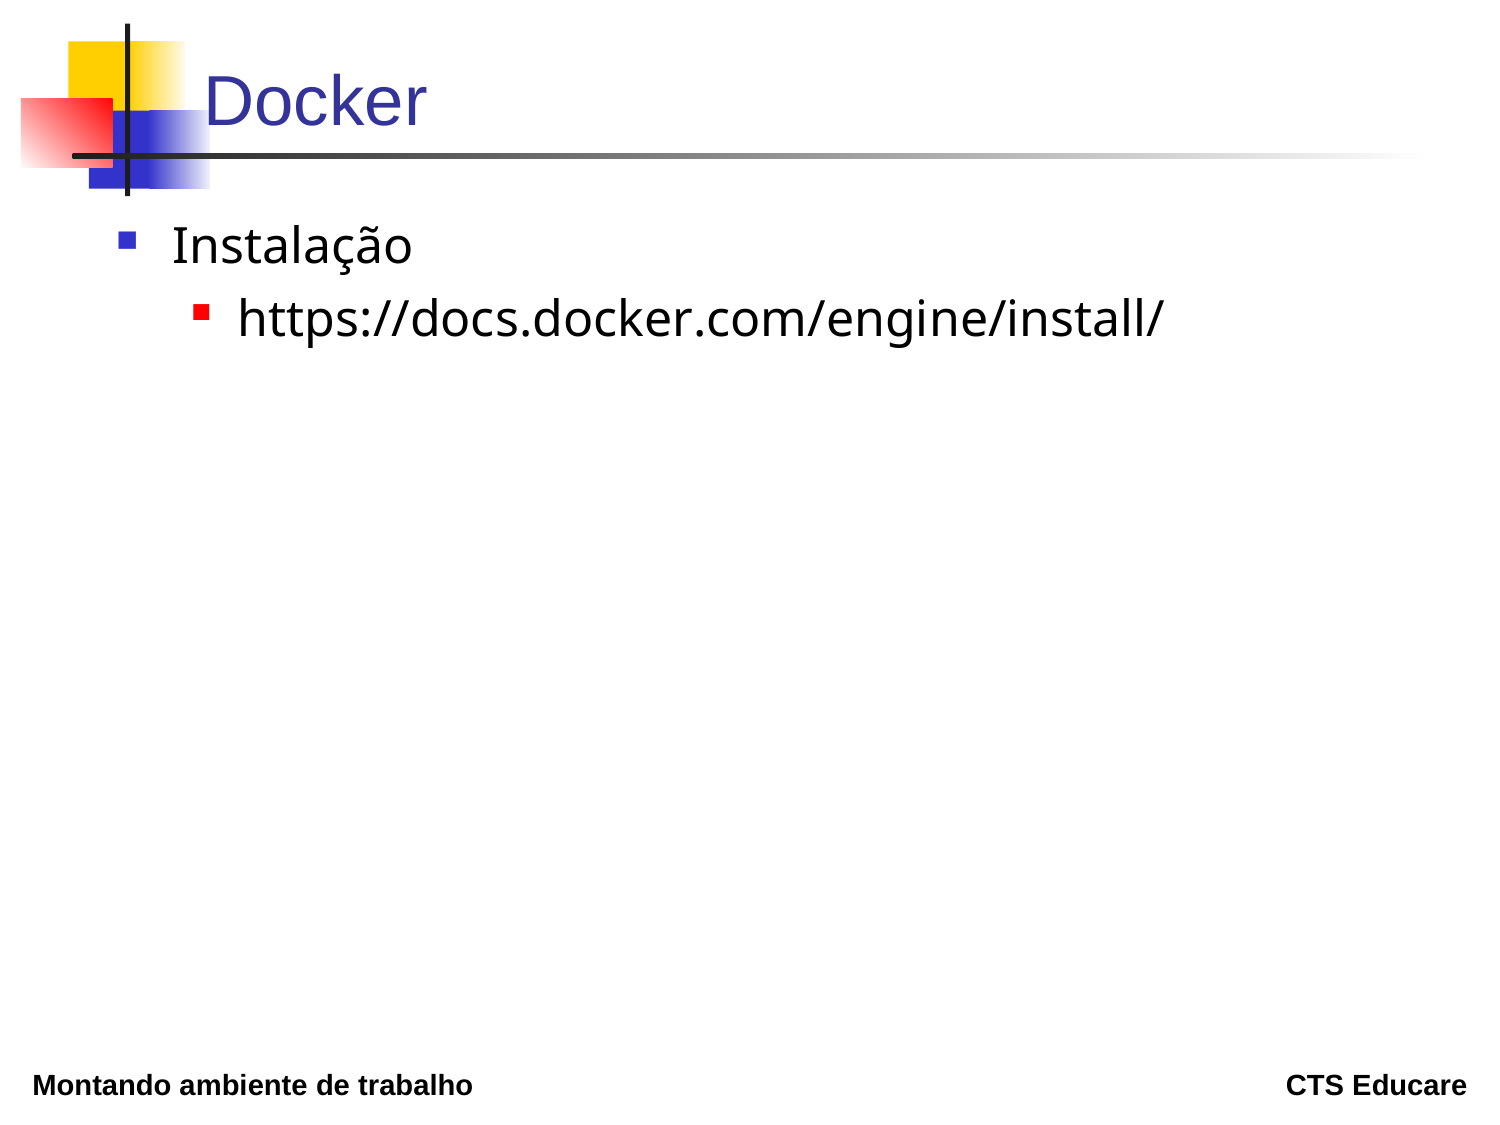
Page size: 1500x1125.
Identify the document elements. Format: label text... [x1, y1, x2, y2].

list Instalação https://docs.docker.com/engine/install/ [100, 206, 1447, 1024]
title Docker [188, 46, 1468, 149]
